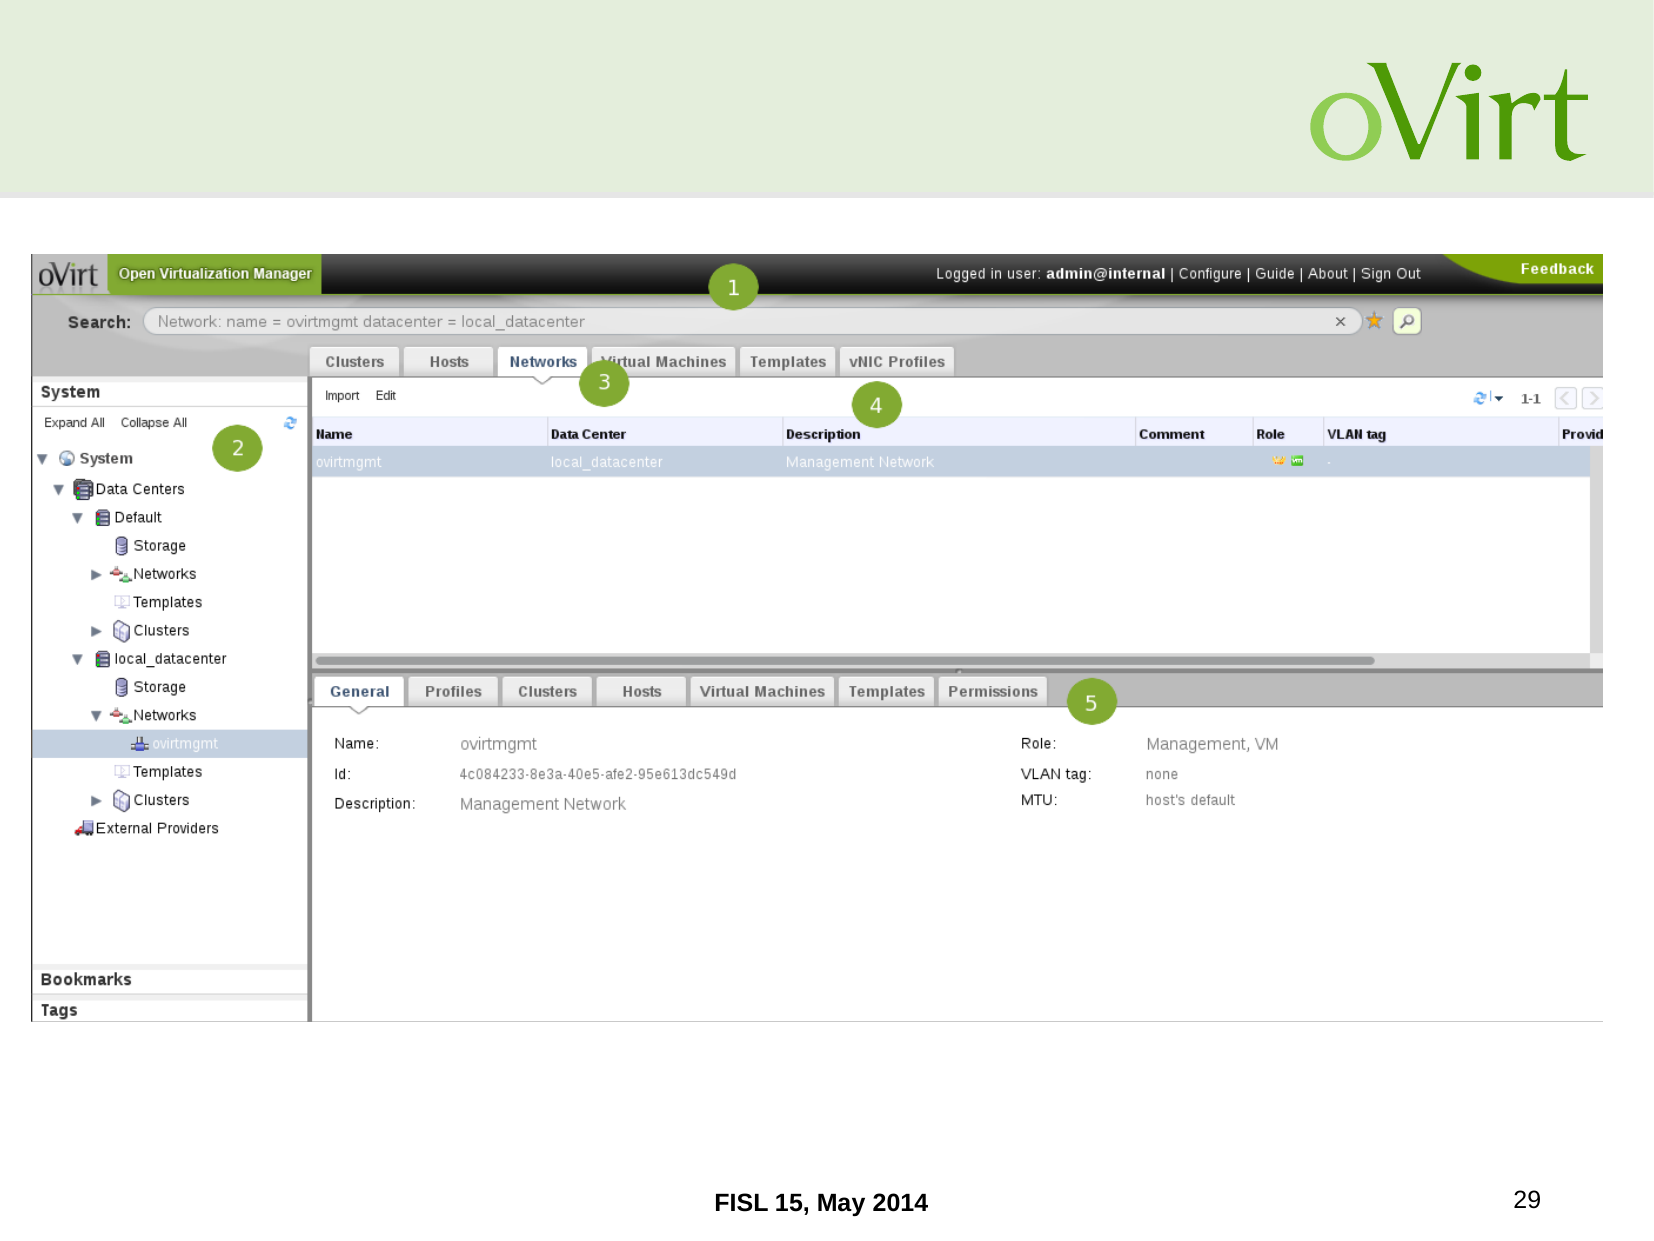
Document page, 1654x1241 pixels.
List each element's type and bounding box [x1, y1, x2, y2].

picture [30, 254, 1603, 1023]
